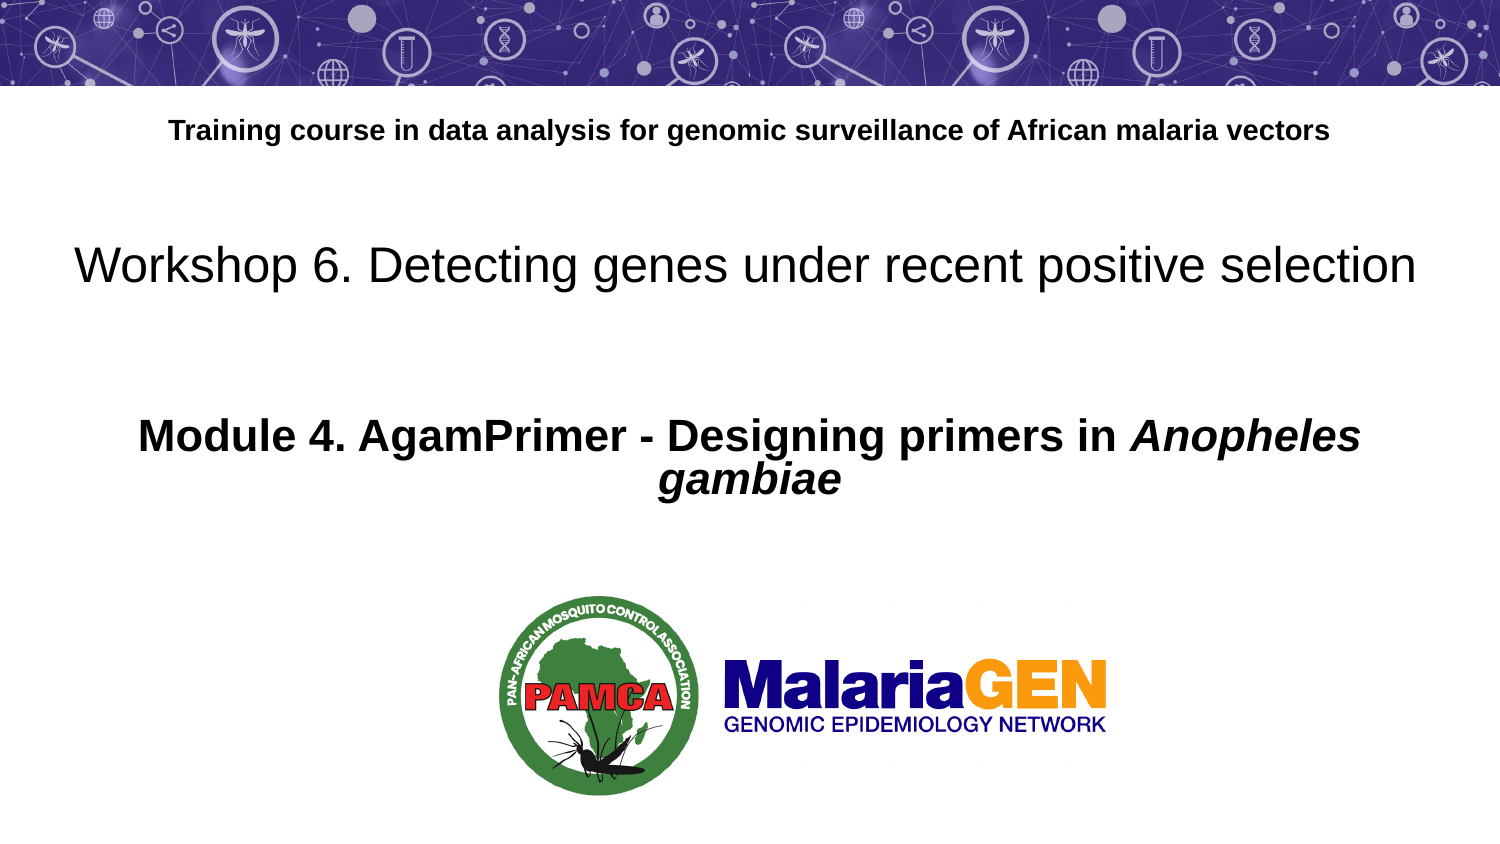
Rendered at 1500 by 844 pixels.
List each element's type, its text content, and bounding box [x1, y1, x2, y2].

picture [0, 0, 1500, 86]
text_box Training course in data analysis for genomic surveillance of African malaria vectors [147, 95, 1352, 161]
picture [480, 577, 1114, 814]
title Workshop 6. Detecting genes under recent positive selection [47, 59, 1445, 308]
text_box Module 4. AgamPrimer - Designing primers in Anopheles gambiae [51, 401, 1449, 532]
